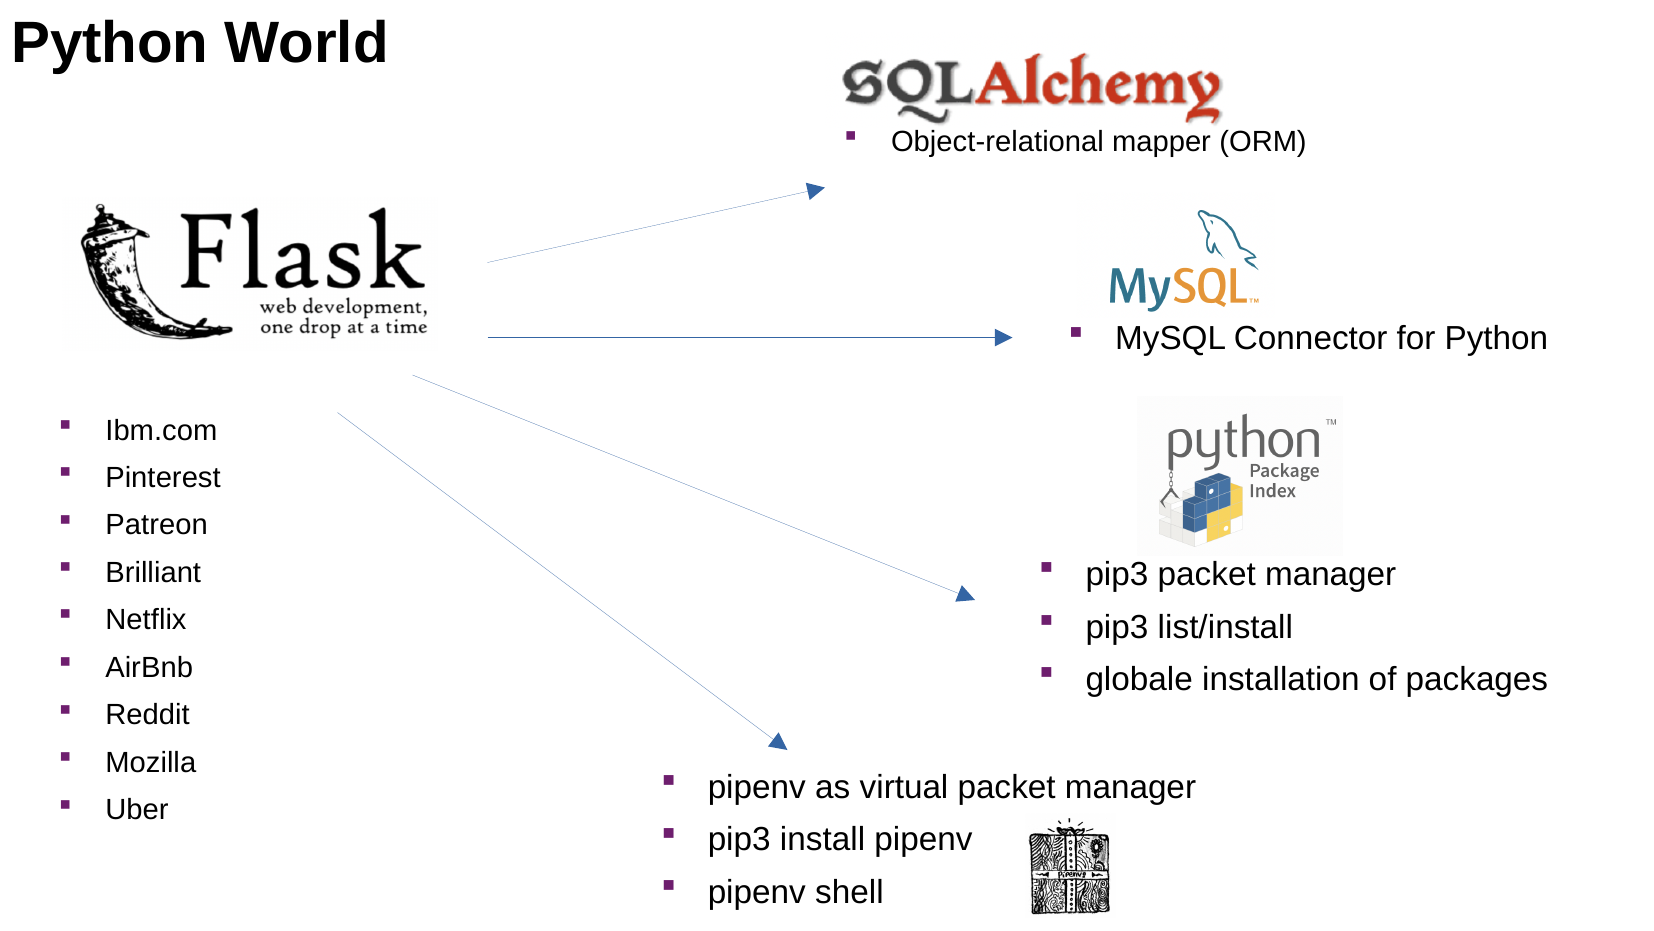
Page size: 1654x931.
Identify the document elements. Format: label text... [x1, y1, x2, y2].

title Python World [11, 8, 451, 84]
picture [1076, 192, 1275, 318]
picture [1137, 396, 1343, 556]
picture [825, 32, 1229, 128]
picture [1025, 813, 1116, 918]
picture [62, 197, 438, 351]
